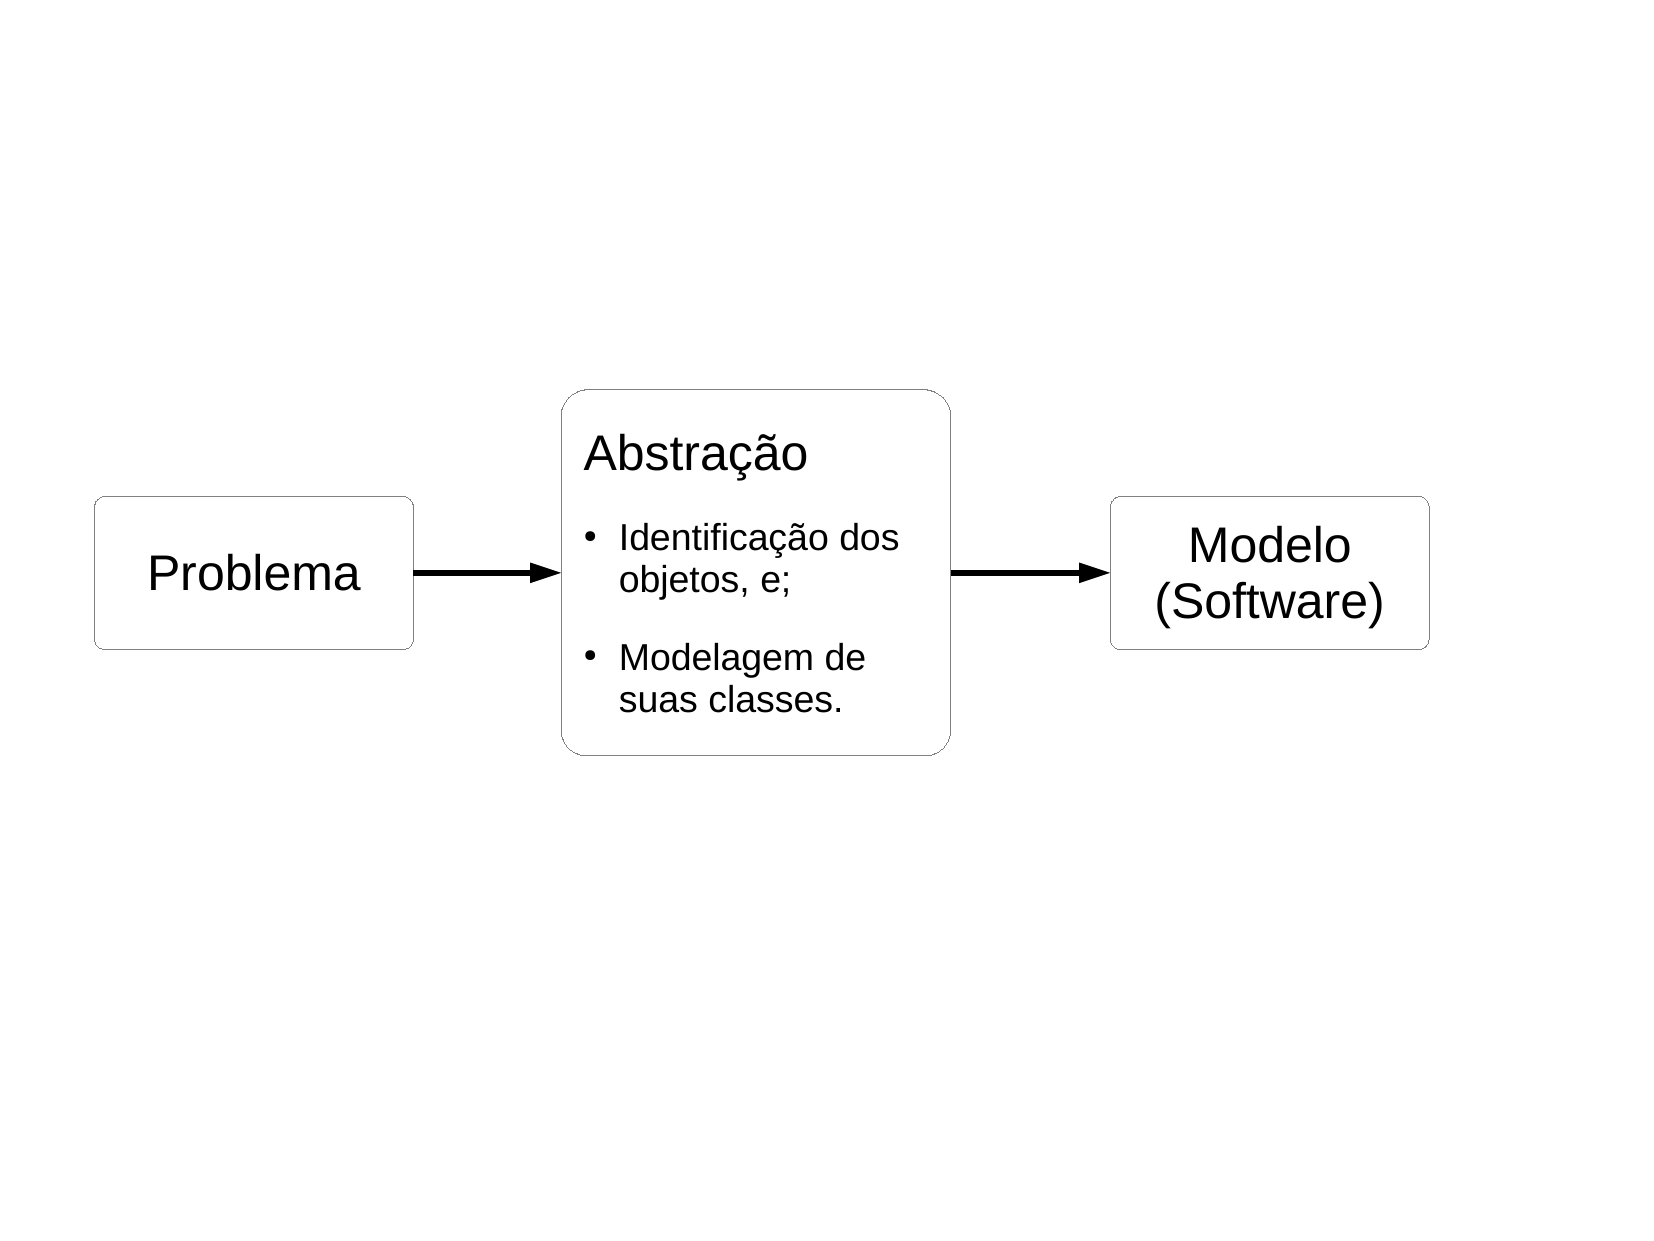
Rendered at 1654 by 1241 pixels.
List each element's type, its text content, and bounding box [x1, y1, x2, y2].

text_box Abstração Identificação dos objetos, e; Modelagem de suas classes. [561, 389, 951, 756]
text_box Modelo (Software) [1110, 496, 1430, 650]
text_box Problema [94, 496, 414, 650]
